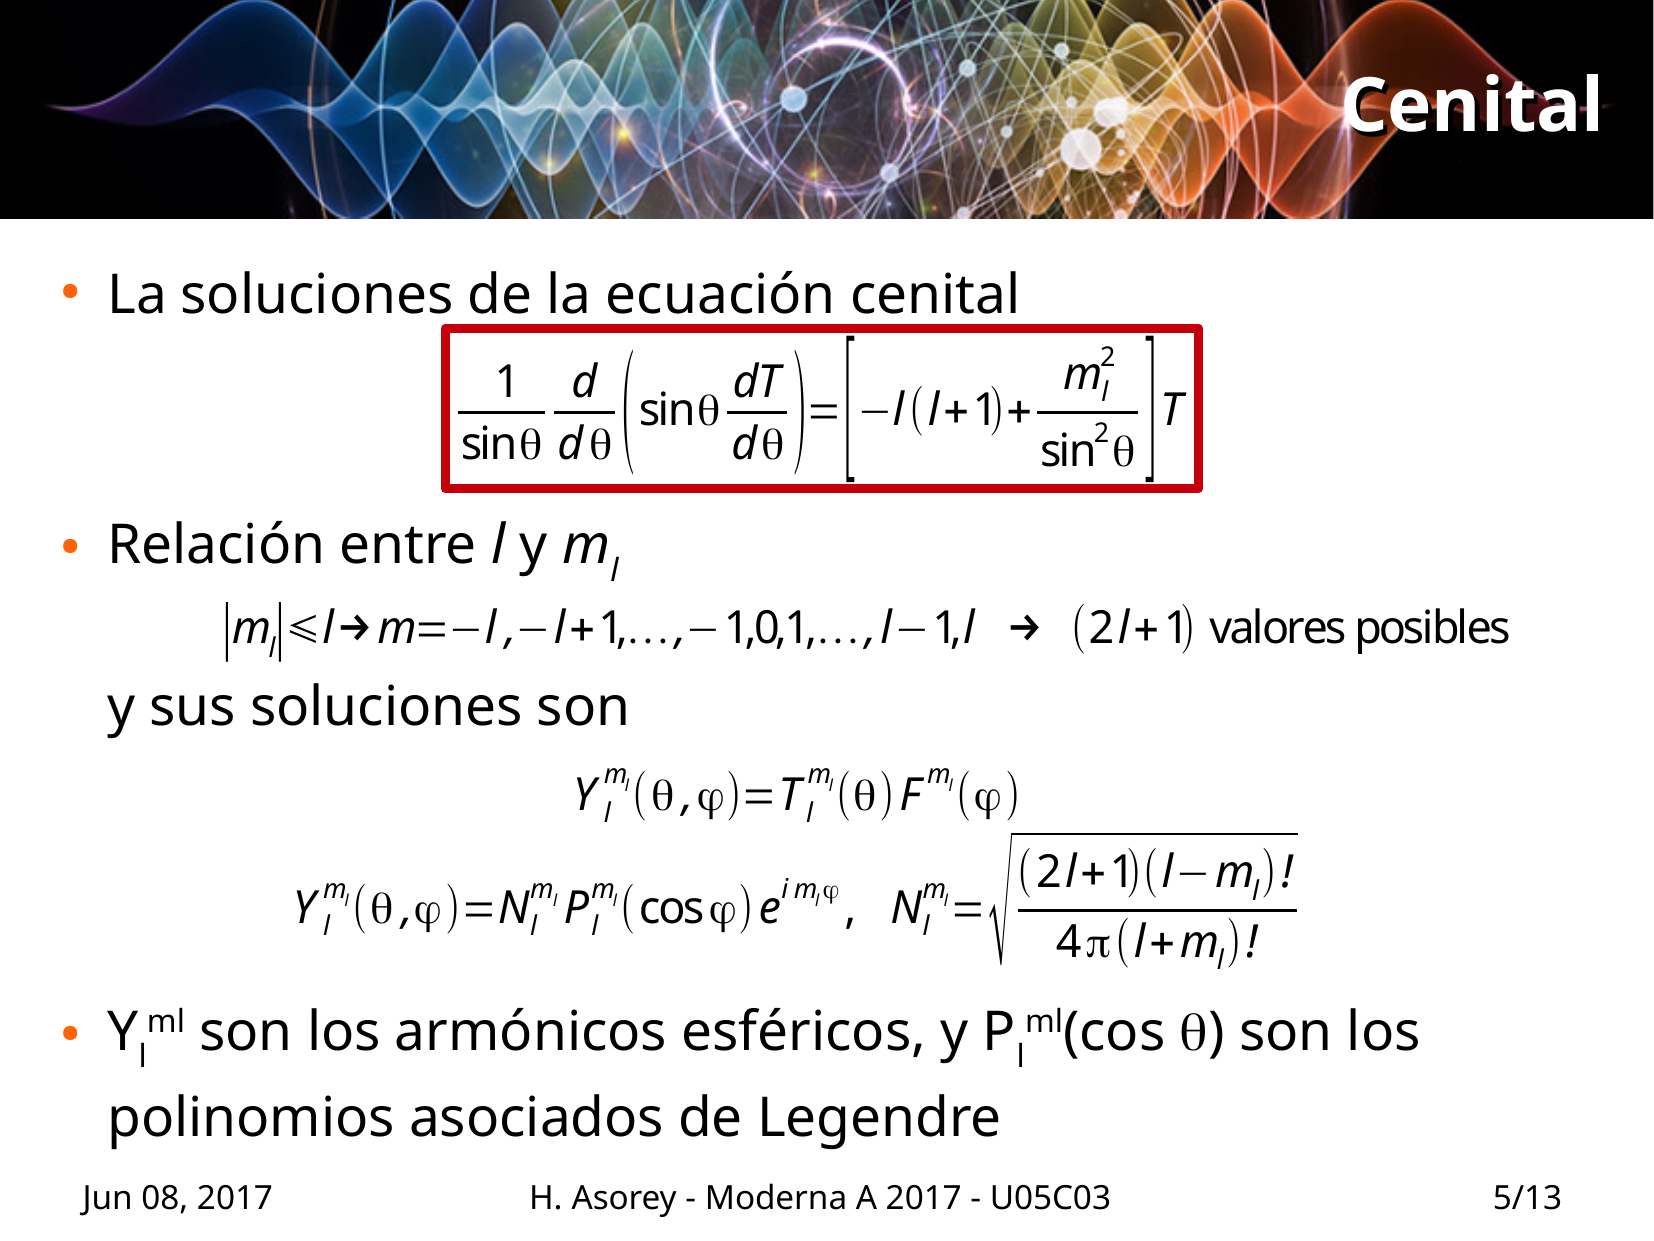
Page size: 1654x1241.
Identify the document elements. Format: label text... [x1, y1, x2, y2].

picture [0, 0, 1654, 219]
title Cenital [45, 15, 1606, 191]
chart [286, 757, 1306, 978]
chart [211, 600, 1516, 665]
chart [450, 333, 1194, 484]
list La soluciones de la ecuación cenital Relación entre l y ml y sus soluciones son Ylml son los armónicos esféricos, y Plml(cos q) son los polinomios asociados de Legendre [45, 255, 1606, 1156]
